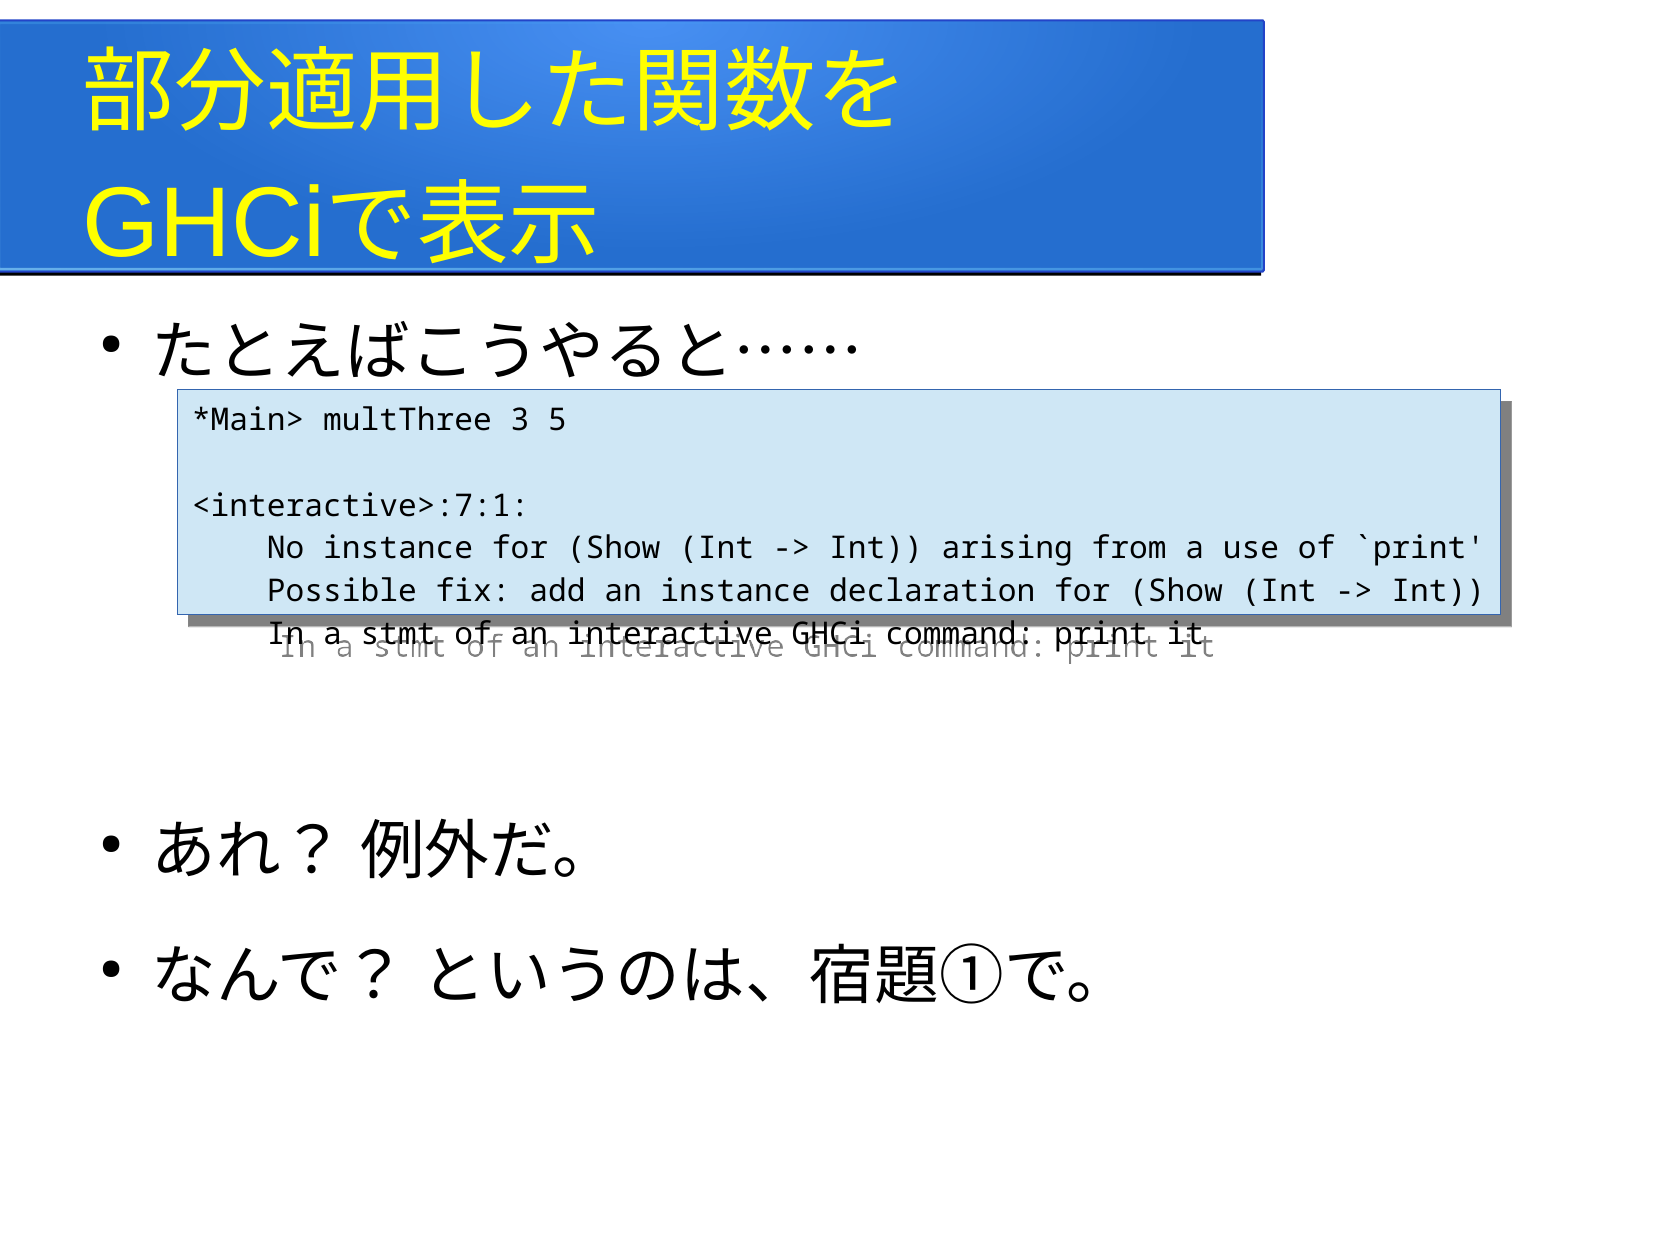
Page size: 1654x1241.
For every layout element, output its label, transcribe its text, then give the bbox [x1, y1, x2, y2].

list たとえばこうやると…… あれ？ 例外だ。 なんで？ というのは、宿題①で。 [82, 299, 1571, 1019]
title 部分適用した関数を GHCiで表示 [82, 47, 1235, 252]
text_box *Main> multThree 3 5 <interactive>:7:1: No instance for (Show (Int -> Int)) arising from a use of `print' Possible fix: add an instance declaration for (Show (Int -> Int)) In a stmt of an interactive GHCi command: print it [177, 389, 1501, 615]
